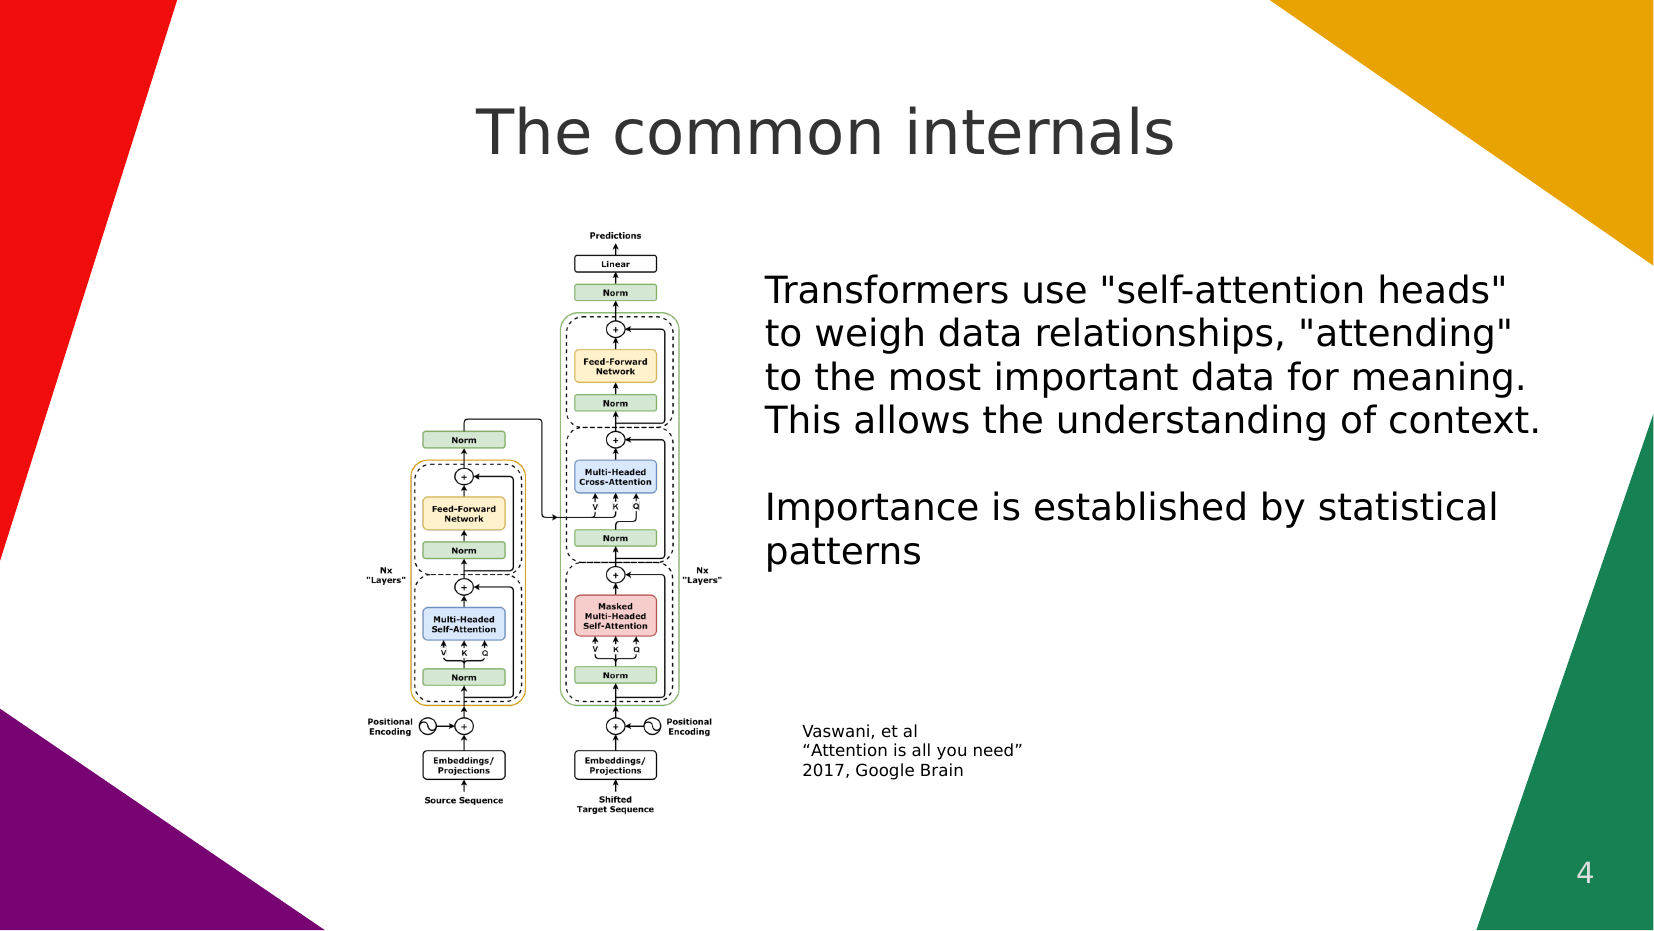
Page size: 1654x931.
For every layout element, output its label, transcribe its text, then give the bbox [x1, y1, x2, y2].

title The common internals [118, 59, 1536, 207]
text_box Vaswani, et al “Attention is all you need” 2017, Google Brain [787, 714, 1039, 788]
picture [262, 224, 828, 819]
text_box Transformers use "self-attention heads" to weigh data relationships, "attending" to the most important data for meaning. This allows the understanding of context. Importance is established by statistical patterns [750, 261, 1558, 581]
